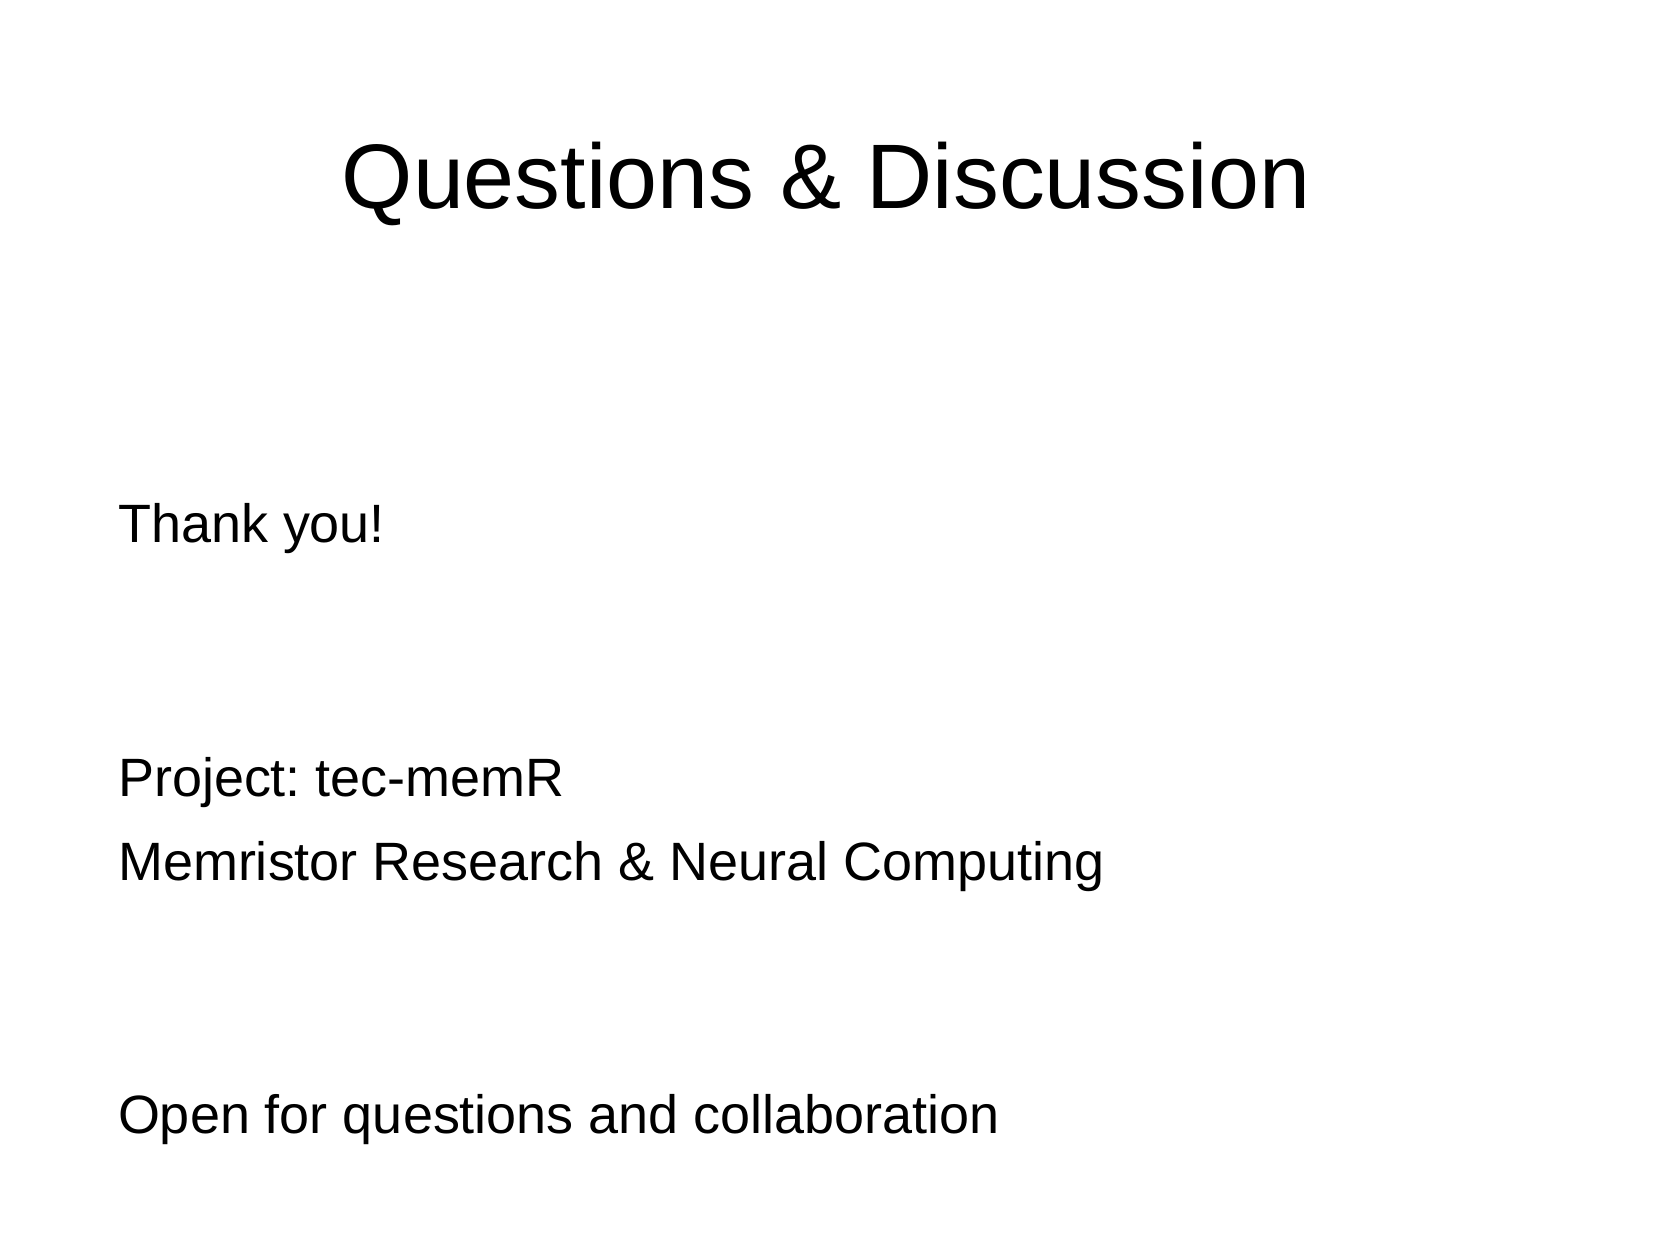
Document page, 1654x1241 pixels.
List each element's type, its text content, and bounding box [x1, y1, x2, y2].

title Questions & Discussion [118, 88, 1536, 266]
list Thank you! Project: tec-memR Memristor Research & Neural Computing Open for questions and collaboration [118, 324, 1536, 1152]
